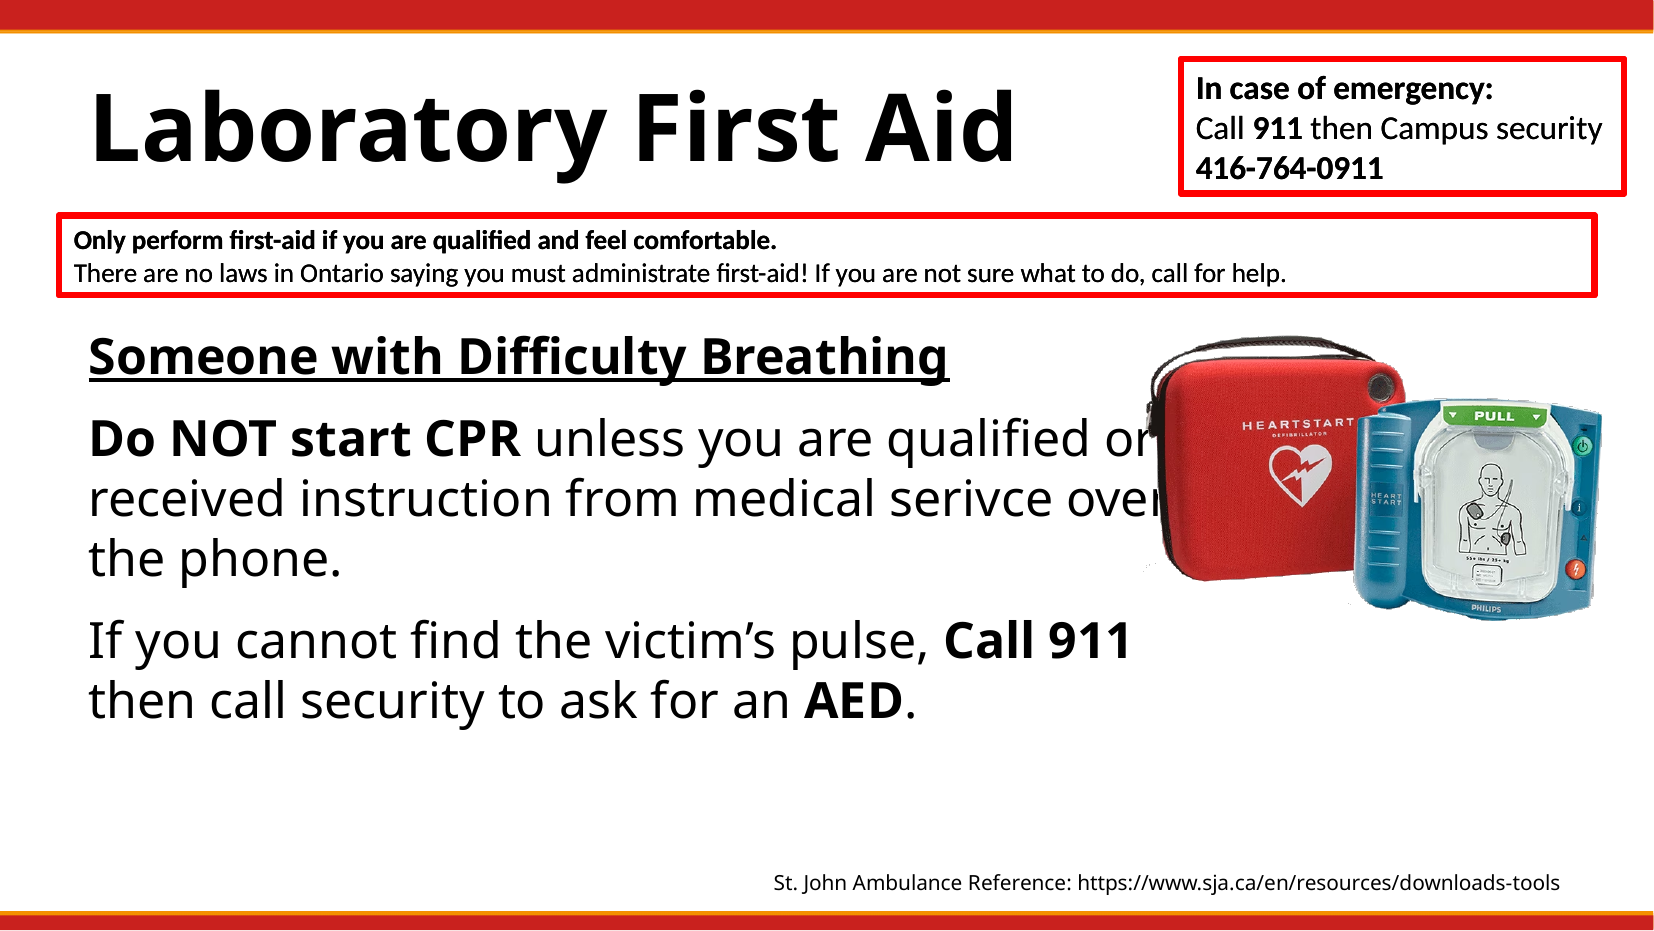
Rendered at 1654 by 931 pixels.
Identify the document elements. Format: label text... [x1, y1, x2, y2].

text_box St. John Ambulance Reference: https://www.sja.ca/en/resources/downloads-tools [767, 864, 1625, 901]
picture [1122, 332, 1634, 621]
text_box Only perform first-aid if you are qualified and feel comfortable. There are no laws in Ontario saying you must administrate first-aid! If you are not sure what to do, call for help. [59, 215, 1595, 296]
list Someone with Difficulty Breathing Do NOT start CPR unless you are qualified or received instruction from medical serivce over the phone. If you cannot find the victim’s pulse, Call 911 then call security to ask for an AED. [88, 324, 1182, 857]
title Laboratory First Aid [88, 44, 1565, 207]
text_box In case of emergency: Call 911 then Campus security 416-764-0911 [1181, 58, 1625, 194]
